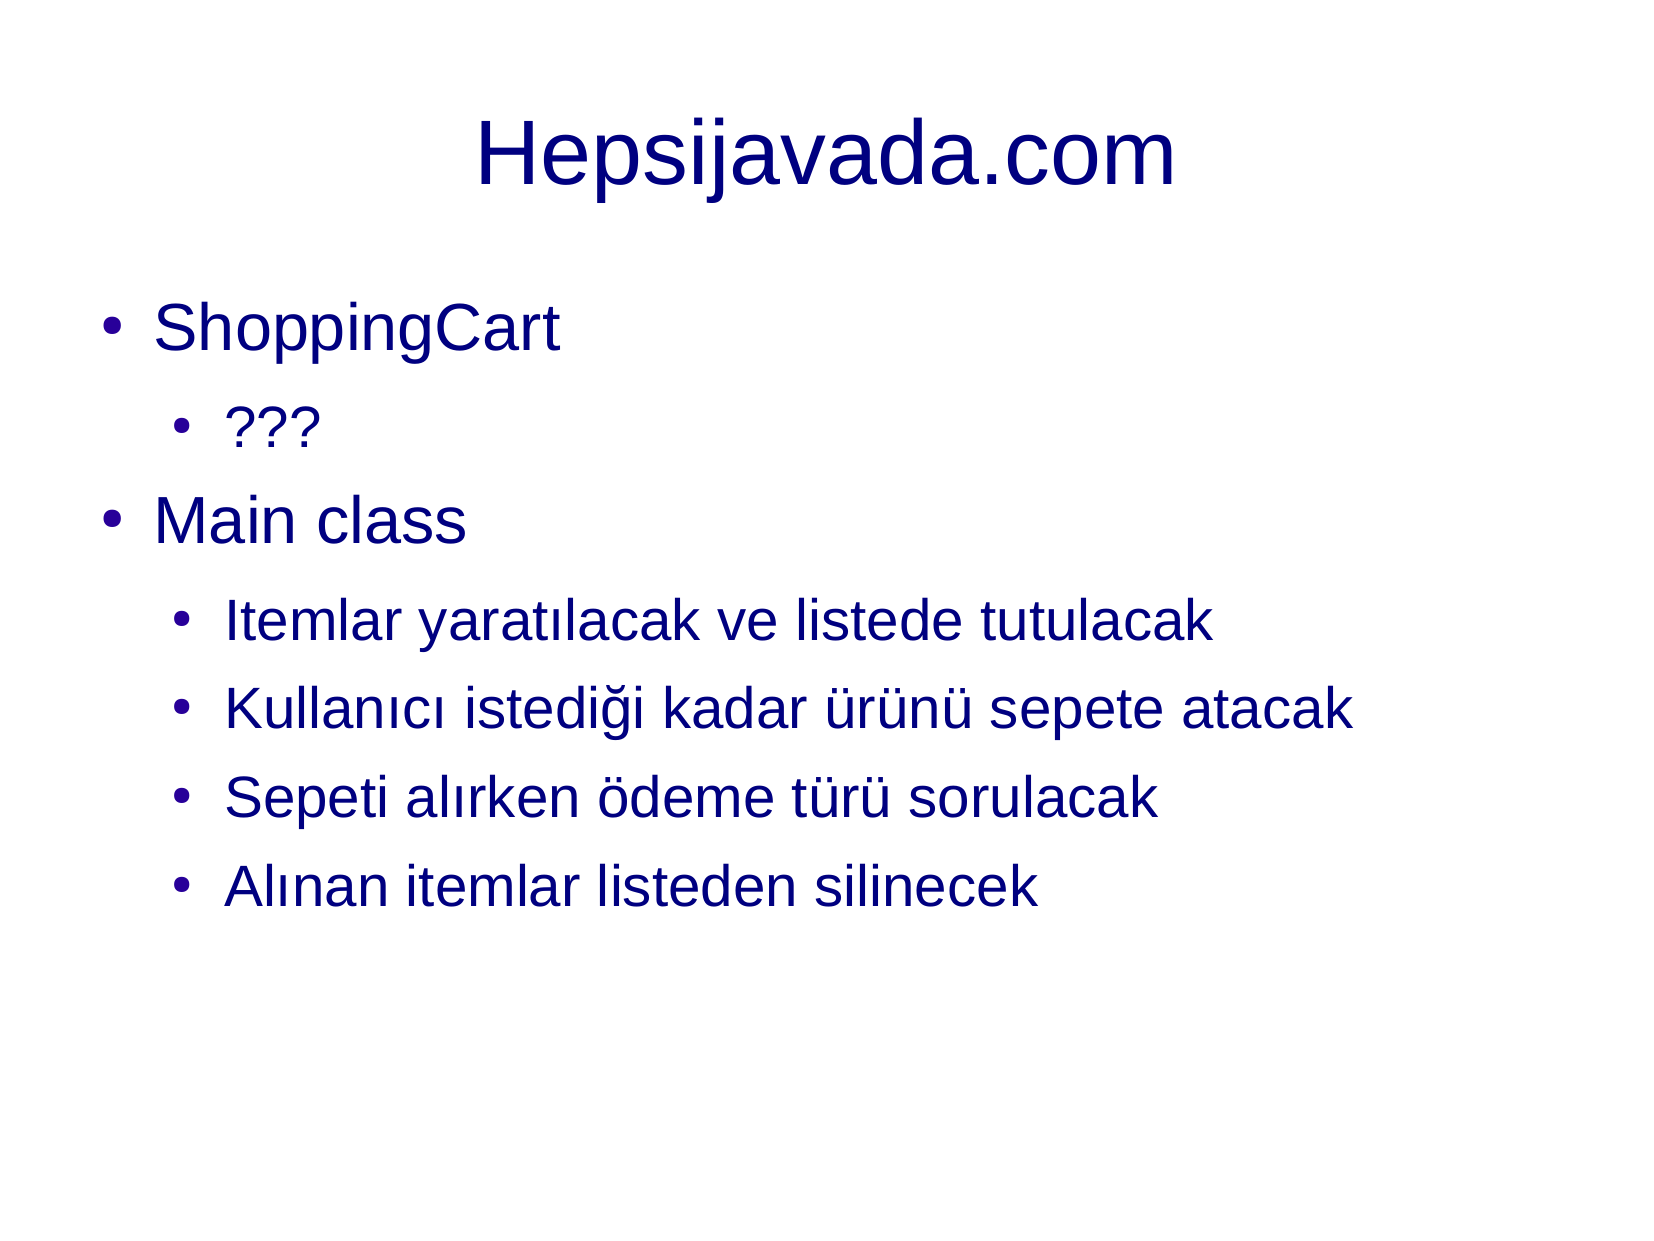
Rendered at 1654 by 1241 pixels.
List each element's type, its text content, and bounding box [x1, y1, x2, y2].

list ShoppingCart ??? Main class Itemlar yaratılacak ve listede tutulacak Kullanıcı istediği kadar ürünü sepete atacak Sepeti alırken ödeme türü sorulacak Alınan itemlar listeden silinecek [82, 290, 1571, 1109]
title Hepsijavada.com [82, 49, 1571, 257]
